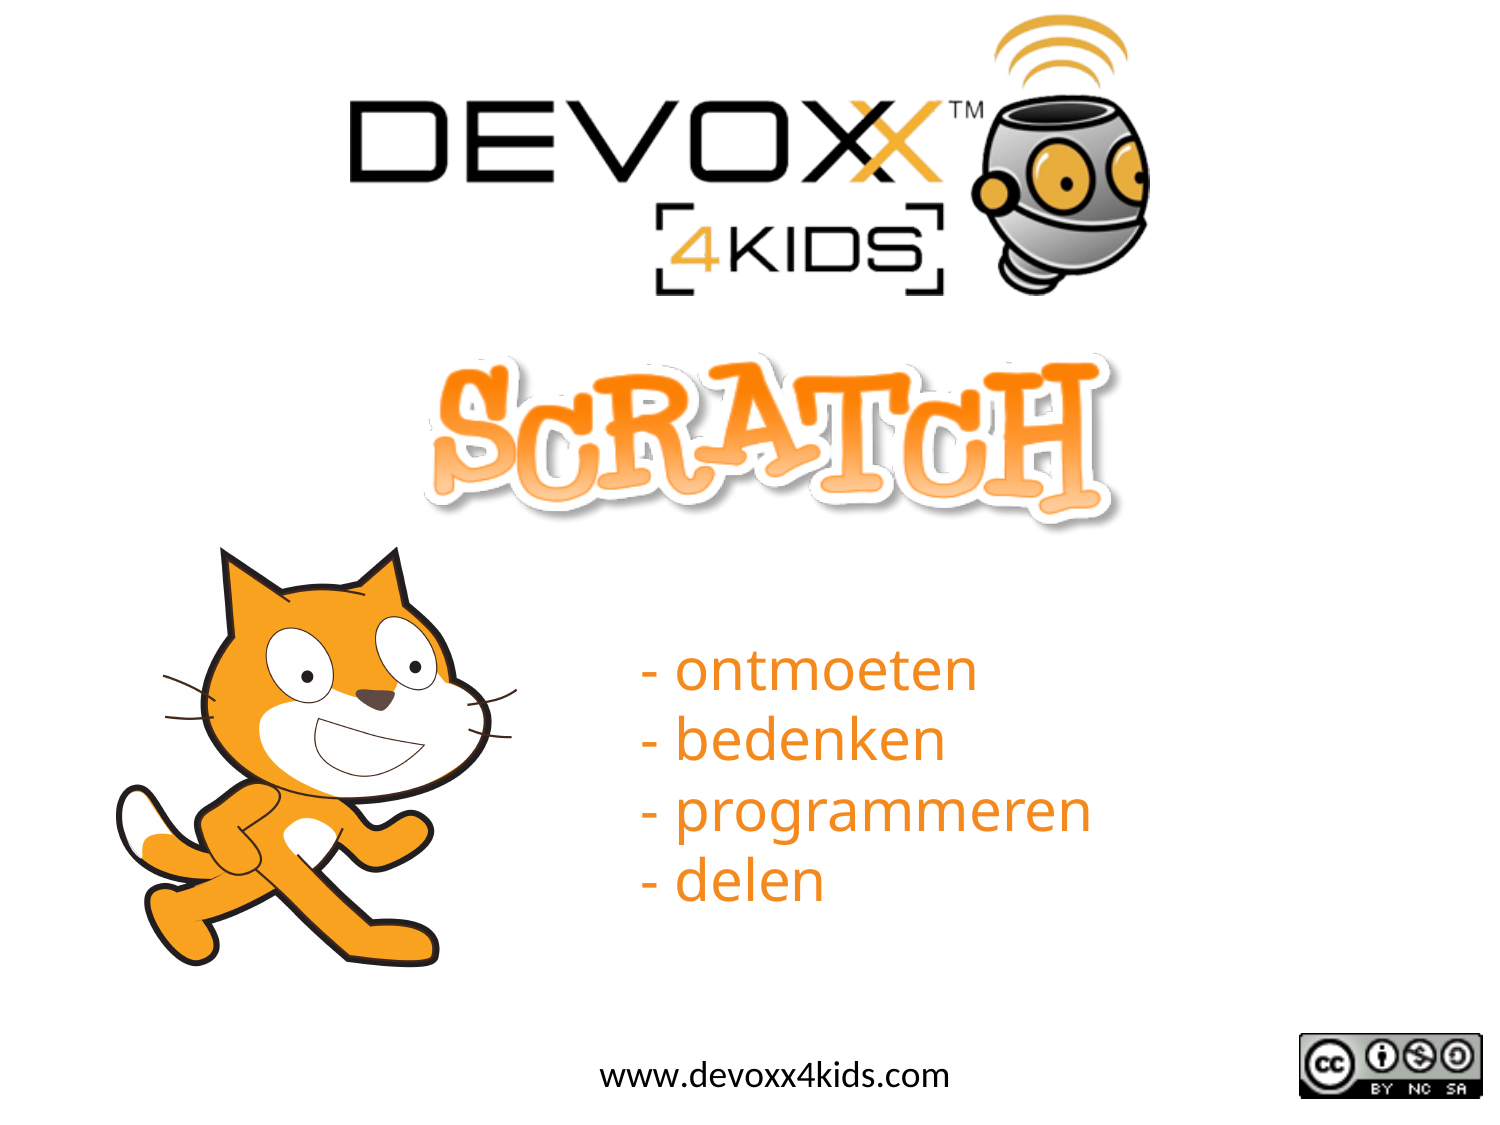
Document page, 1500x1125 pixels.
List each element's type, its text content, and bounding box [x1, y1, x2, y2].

text_box - ontmoeten - bedenken - programmeren - delen [625, 637, 1309, 926]
picture [85, 349, 1126, 984]
picture [350, 14, 1150, 296]
picture [1299, 1033, 1483, 1099]
